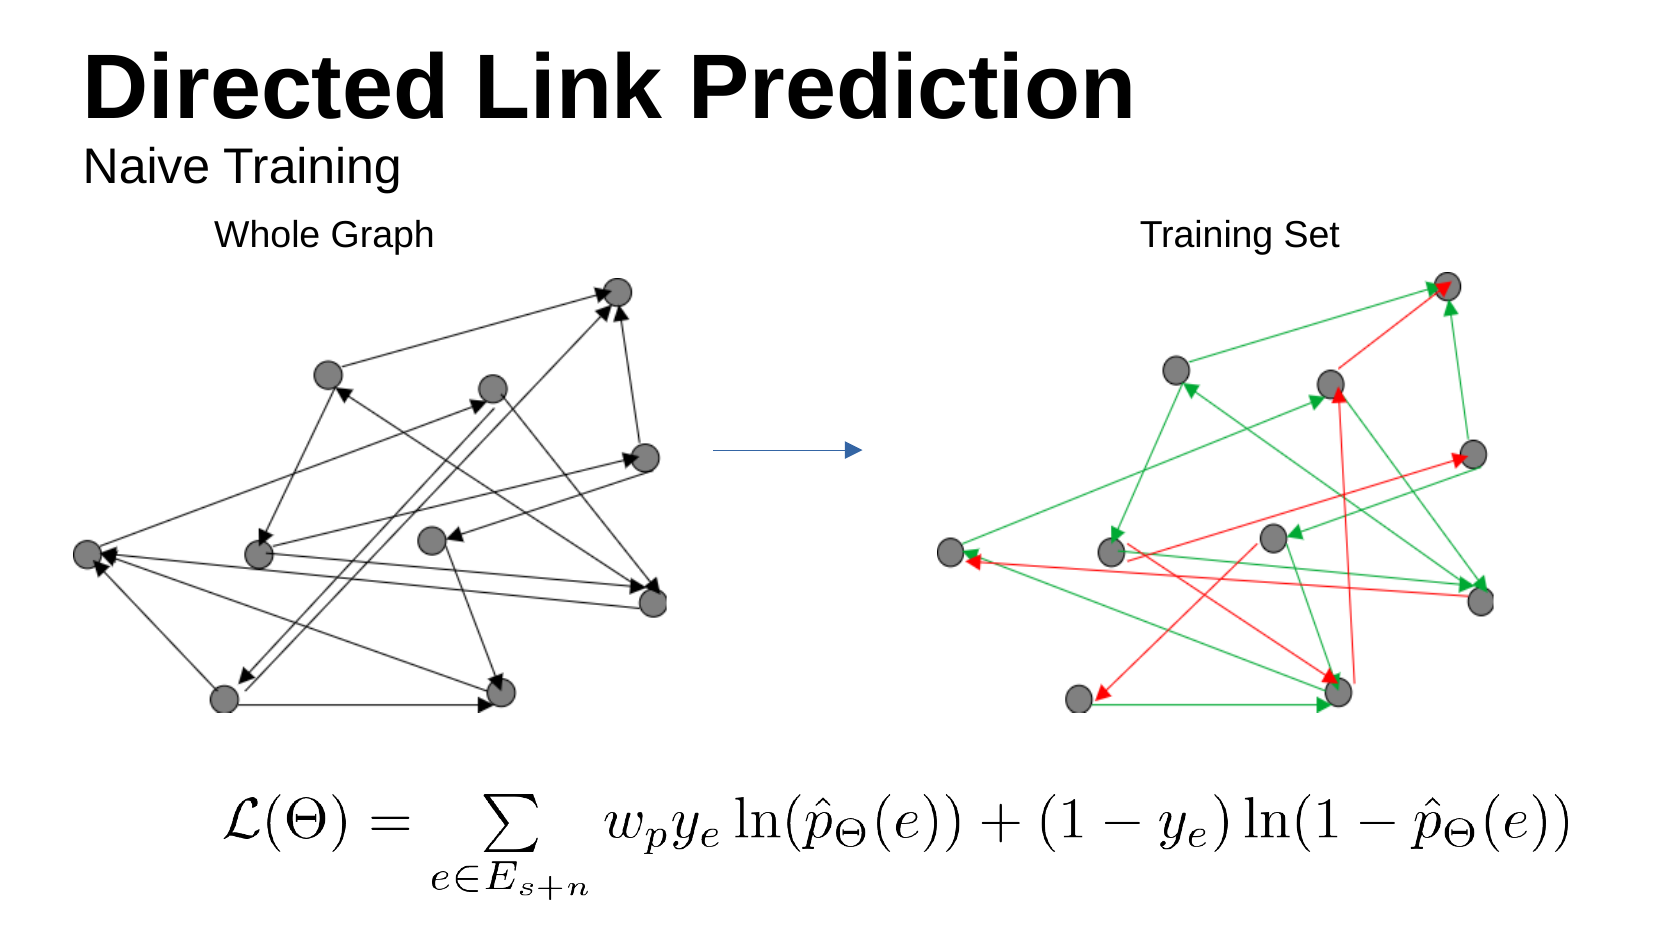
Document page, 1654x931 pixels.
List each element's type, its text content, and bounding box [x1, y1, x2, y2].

text_box Whole Graph [199, 205, 451, 263]
picture [937, 272, 1537, 713]
picture [73, 278, 713, 713]
title Directed Link Prediction Naive Training [82, 35, 1571, 194]
picture [223, 794, 1568, 901]
text_box Training Set [1125, 205, 1356, 263]
